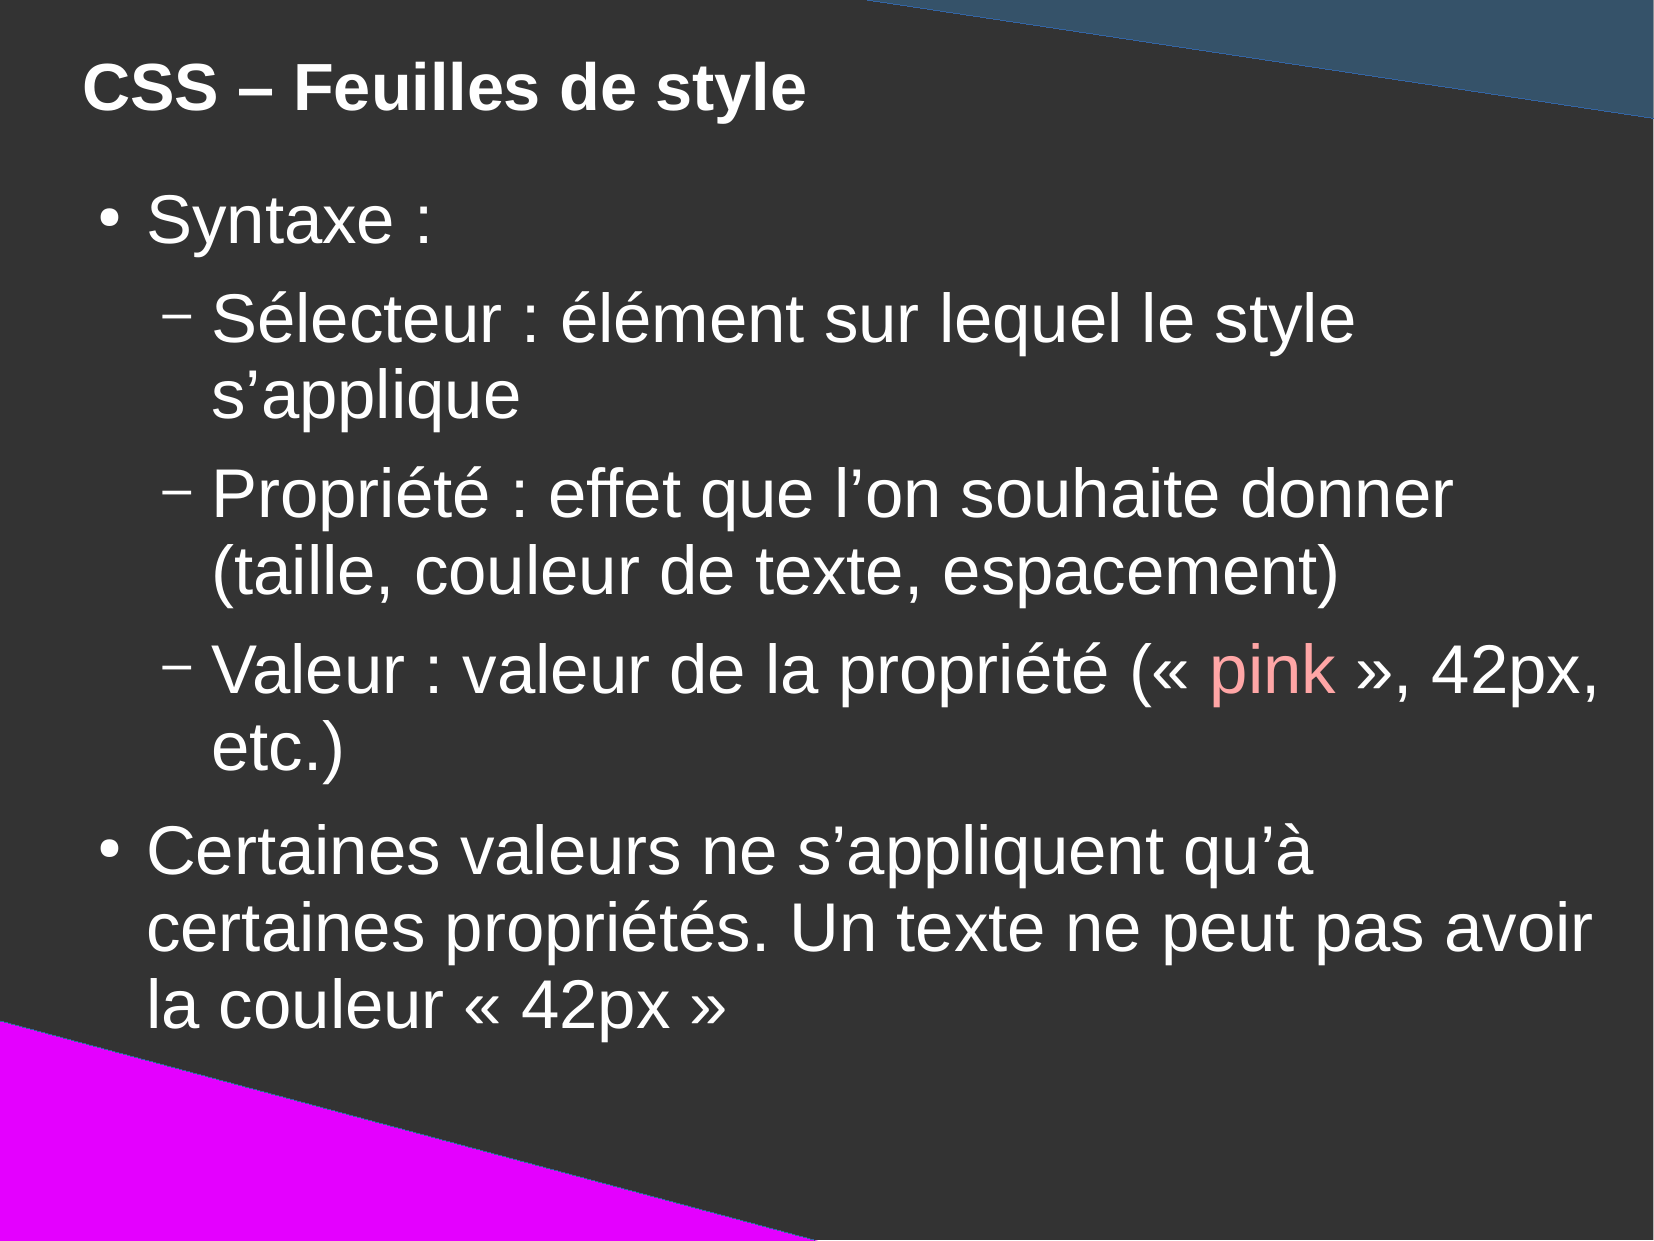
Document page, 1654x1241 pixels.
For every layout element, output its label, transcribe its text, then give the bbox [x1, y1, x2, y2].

text_box [0, 1020, 819, 1241]
text_box [867, 0, 1654, 119]
title CSS – Feuilles de style [82, 49, 1571, 153]
list Syntaxe : Sélecteur : élément sur lequel le style s’applique Propriété : effet que l’on souhaite donner (taille, couleur de texte, espacement) Valeur : valeur de la propriété (« pink », 42px, etc.) Certaines valeurs ne s’appliquent qu’à certaines propriétés. Un texte ne peut pas avoir la couleur « 42px » [81, 180, 1606, 1051]
